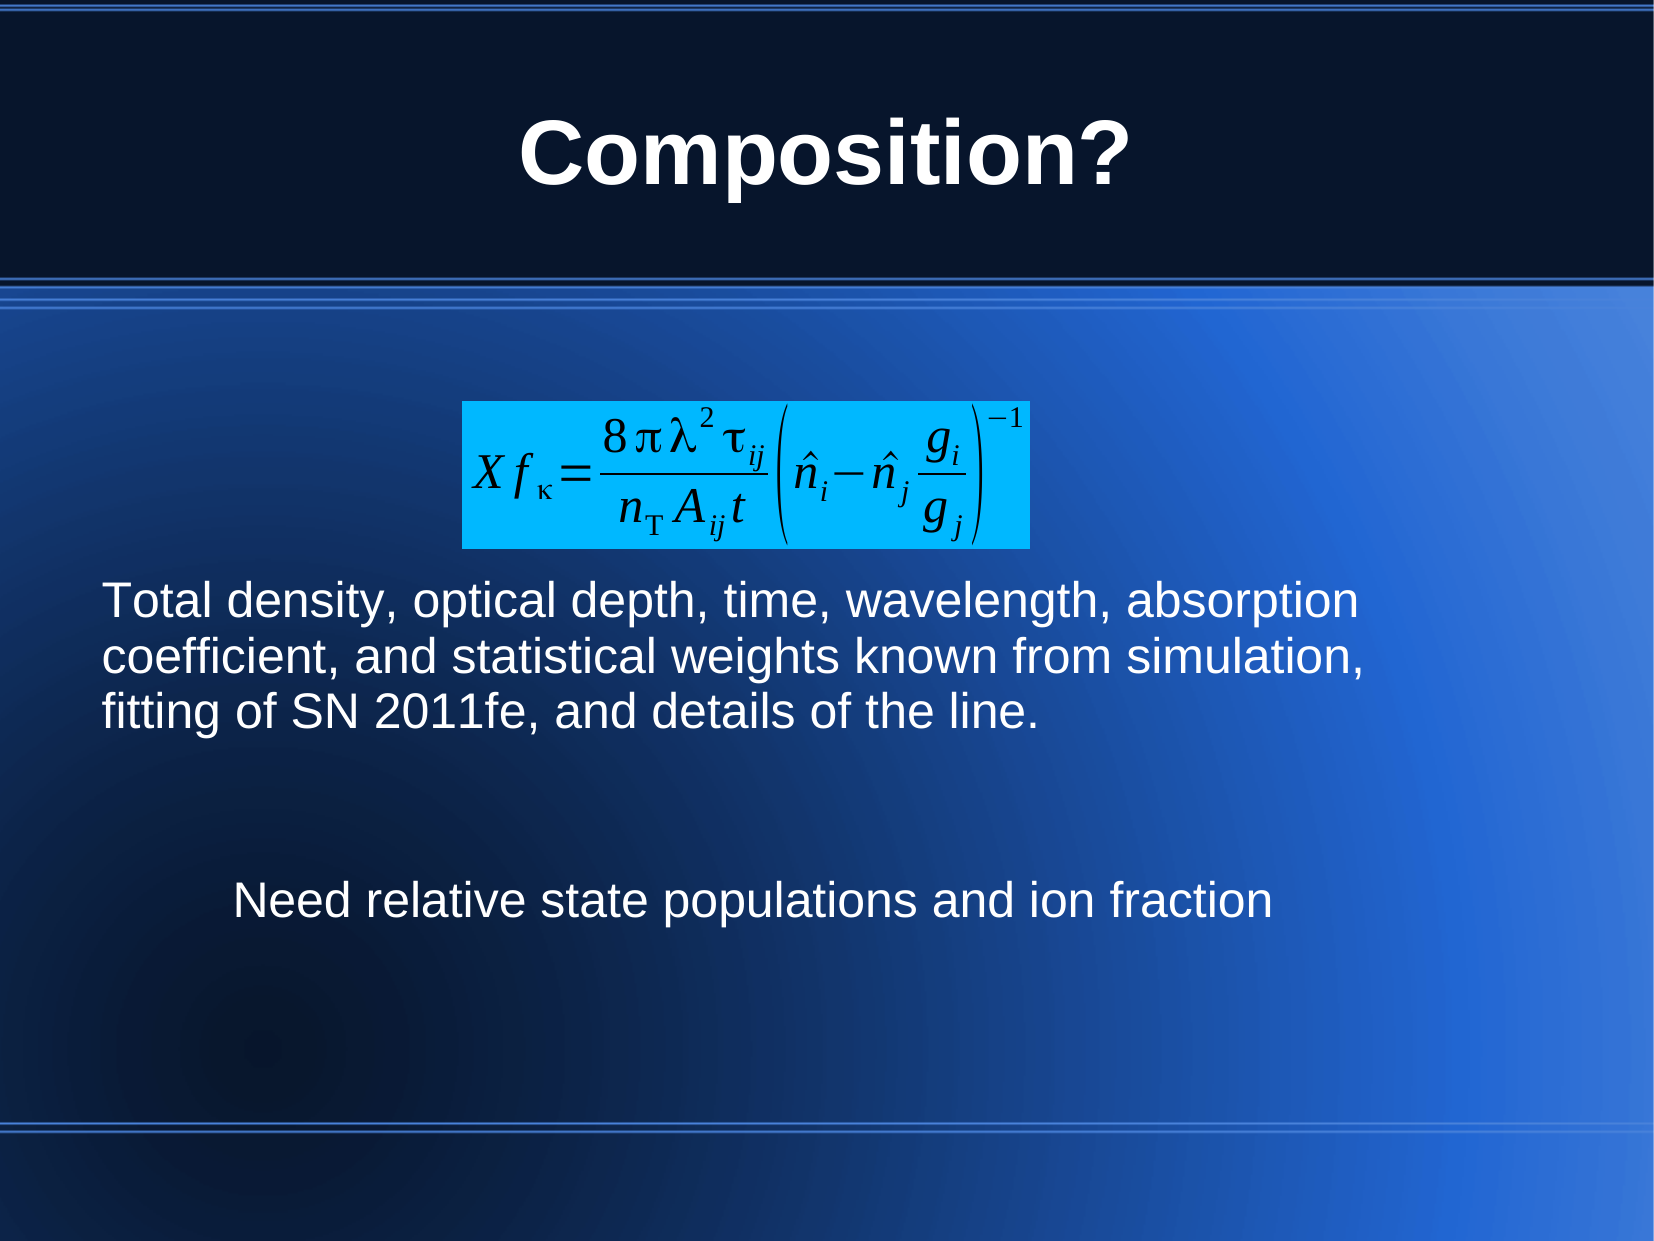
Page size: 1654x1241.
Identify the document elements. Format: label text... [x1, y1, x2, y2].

text_box Total density, optical depth, time, wavelength, absorption coefficient, and statistical weights known from simulation, fitting of SN 2011fe, and details of the line. [101, 572, 1405, 740]
text_box Need relative state populations and ion fraction [232, 872, 1320, 929]
picture [0, 0, 1654, 1241]
title Composition? [82, 49, 1571, 257]
chart [462, 401, 1030, 549]
